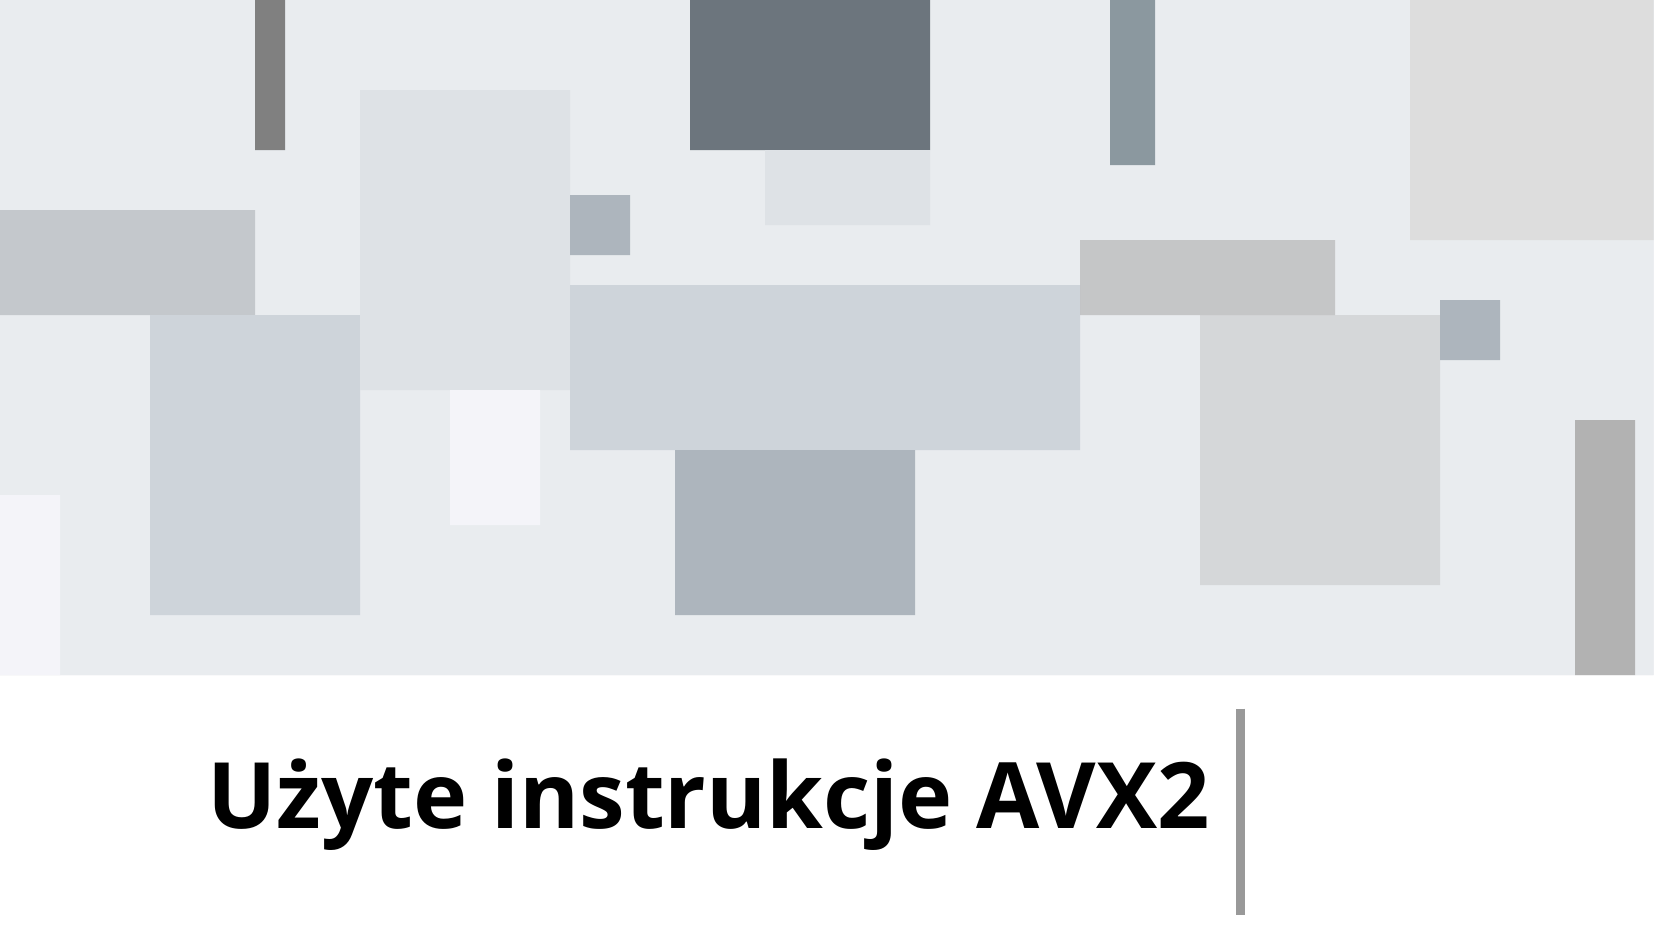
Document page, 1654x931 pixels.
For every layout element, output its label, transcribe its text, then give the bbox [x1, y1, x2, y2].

title Użyte instrukcje AVX2 [59, 675, 1211, 912]
